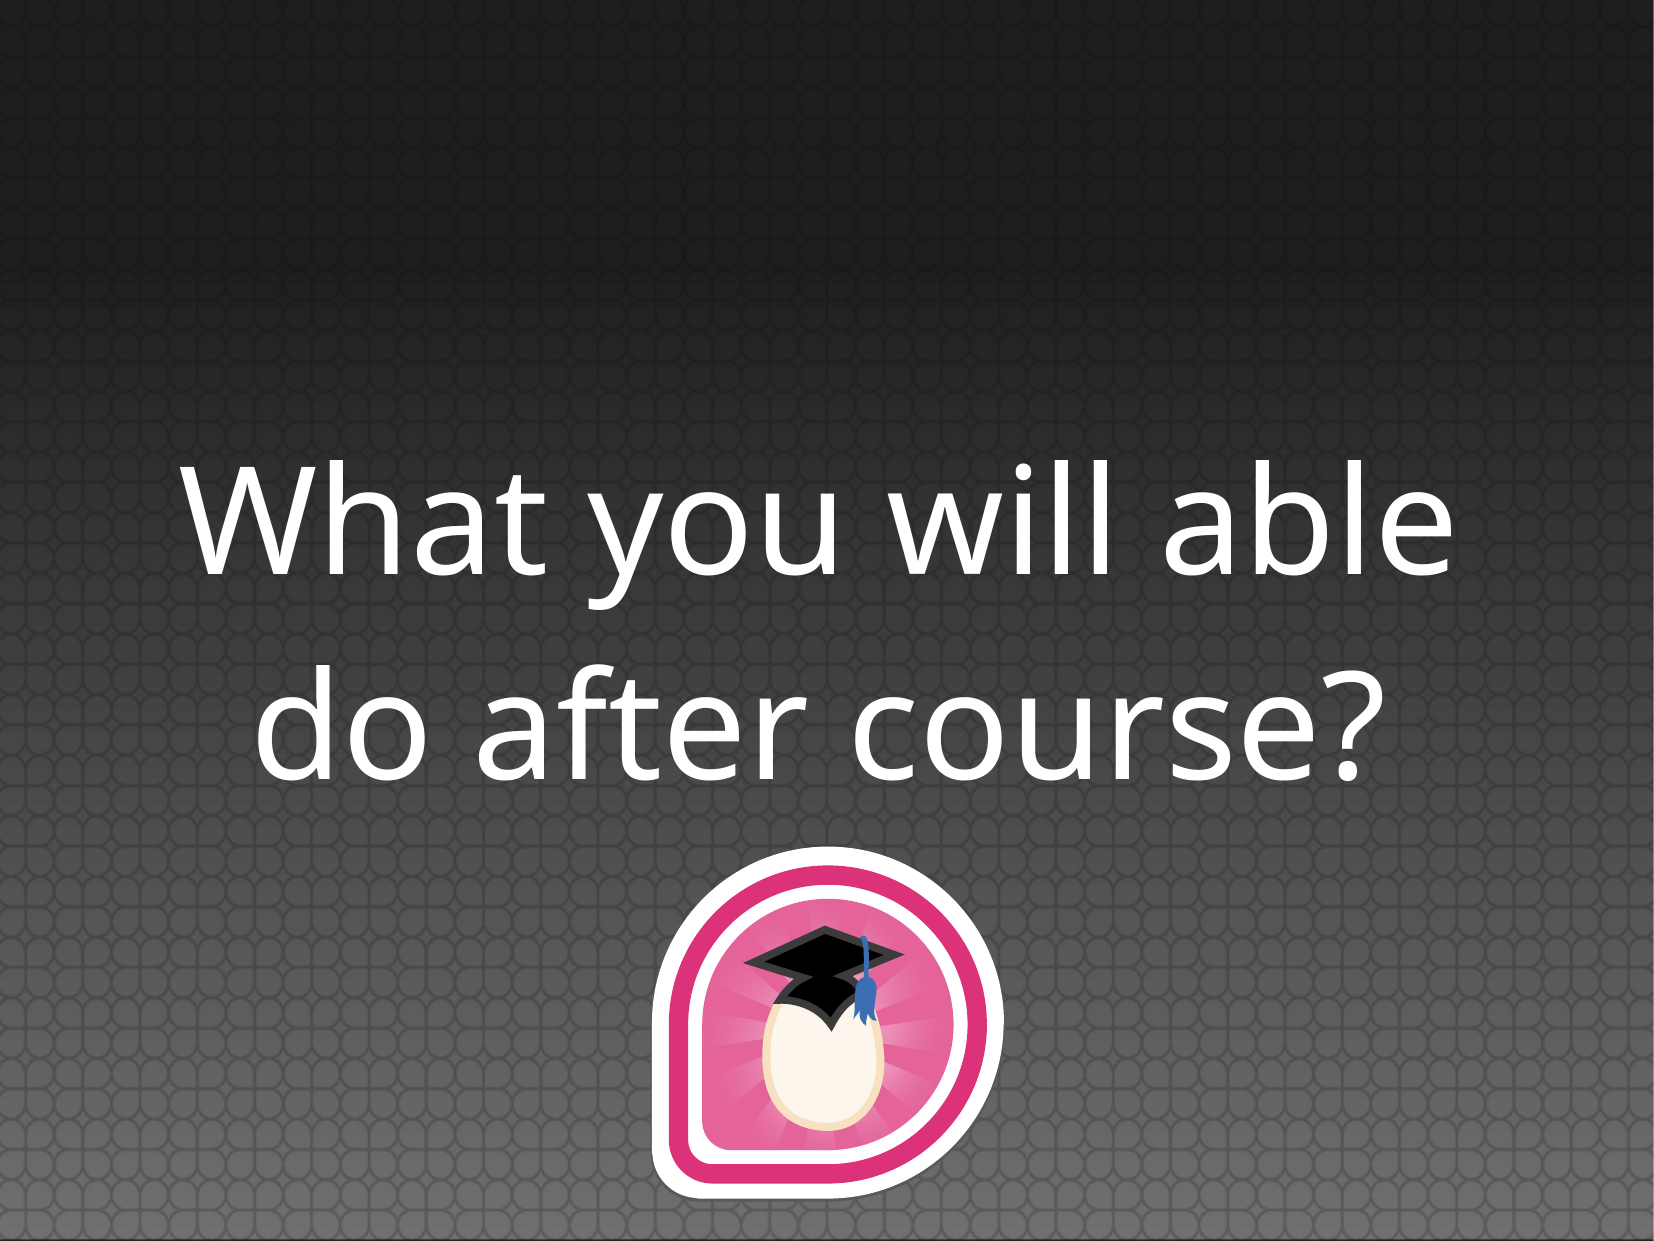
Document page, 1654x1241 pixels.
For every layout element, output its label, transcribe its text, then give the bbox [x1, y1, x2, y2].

title What you will able do after course? [75, 444, 1564, 794]
picture [0, 0, 1654, 1241]
